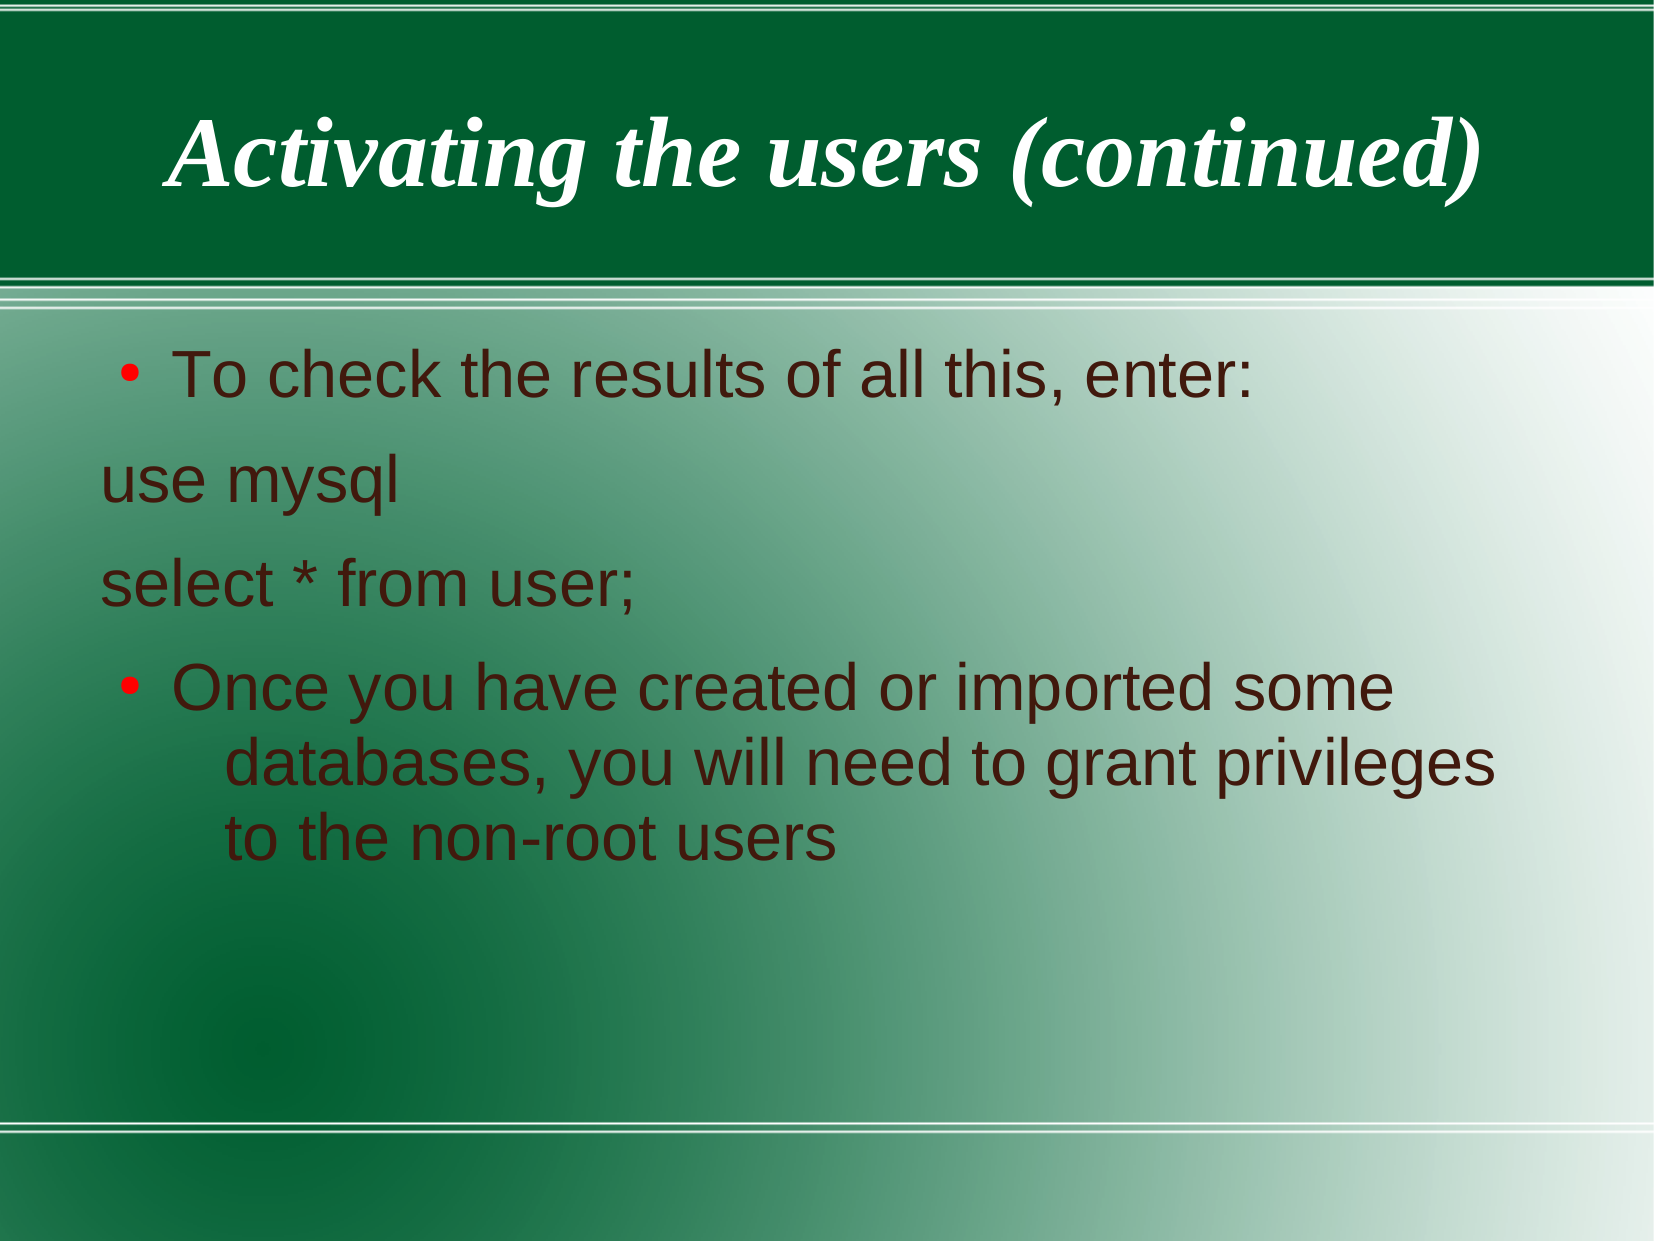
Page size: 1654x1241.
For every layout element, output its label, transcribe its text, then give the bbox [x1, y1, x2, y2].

list To check the results of all this, enter: use mysql select * from user; Once you have created or imported some databases, you will need to grant privileges to the non-root users [82, 337, 1571, 1218]
picture [0, 0, 1654, 1241]
title Activating the users (continued) [82, 49, 1571, 257]
